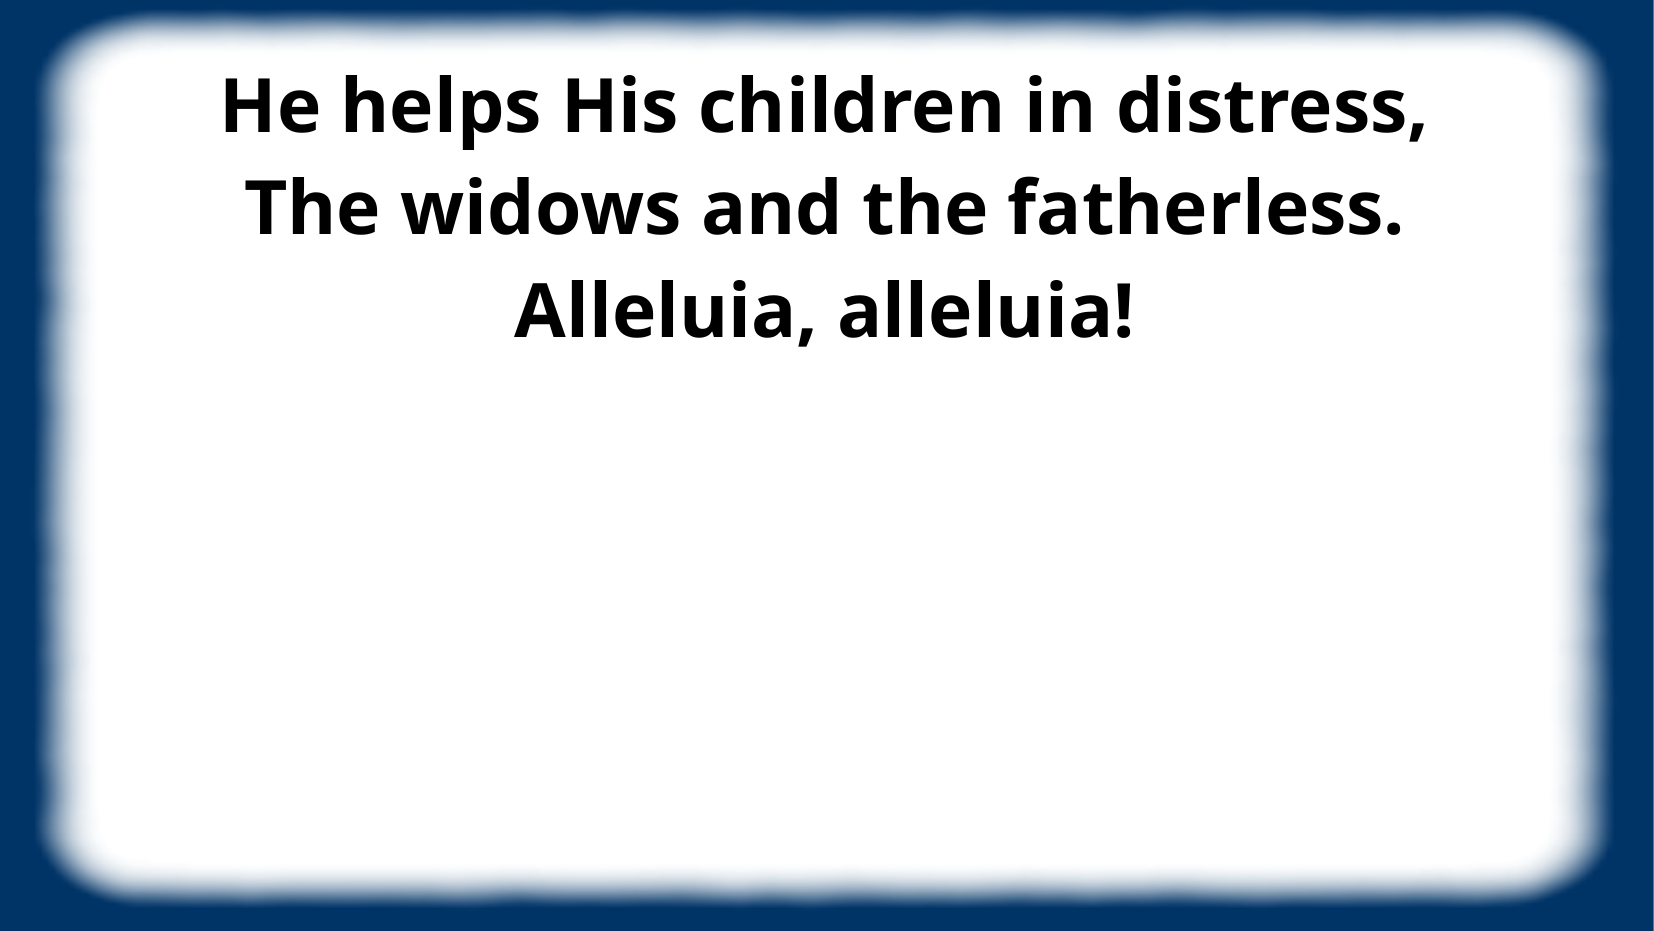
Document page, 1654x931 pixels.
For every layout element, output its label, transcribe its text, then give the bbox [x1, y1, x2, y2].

text_box He helps His children in distress, The widows and the fatherless. Alleluia, alleluia! [105, 45, 1546, 360]
picture [0, 0, 1654, 931]
